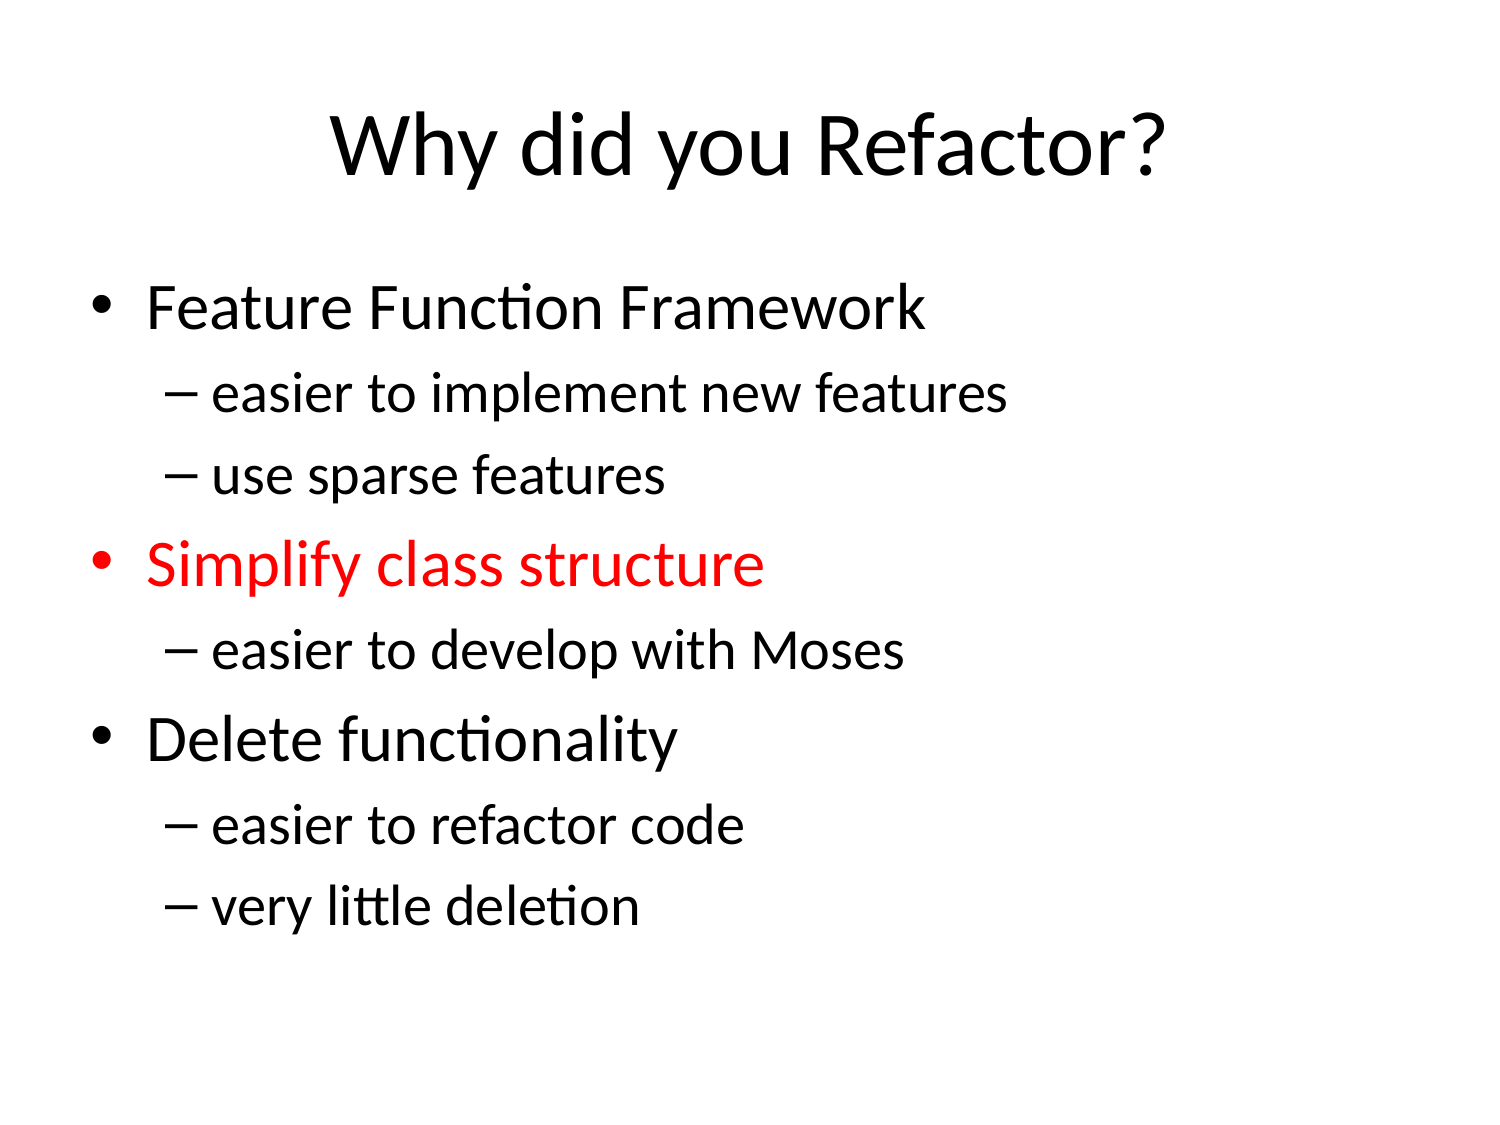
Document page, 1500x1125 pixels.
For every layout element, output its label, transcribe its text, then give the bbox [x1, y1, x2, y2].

title Why did you Refactor? [75, 45, 1425, 233]
list Feature Function Framework easier to implement new features use sparse features Simplify class structure easier to develop with Moses Delete functionality easier to refactor code very little deletion [75, 255, 1425, 1083]
